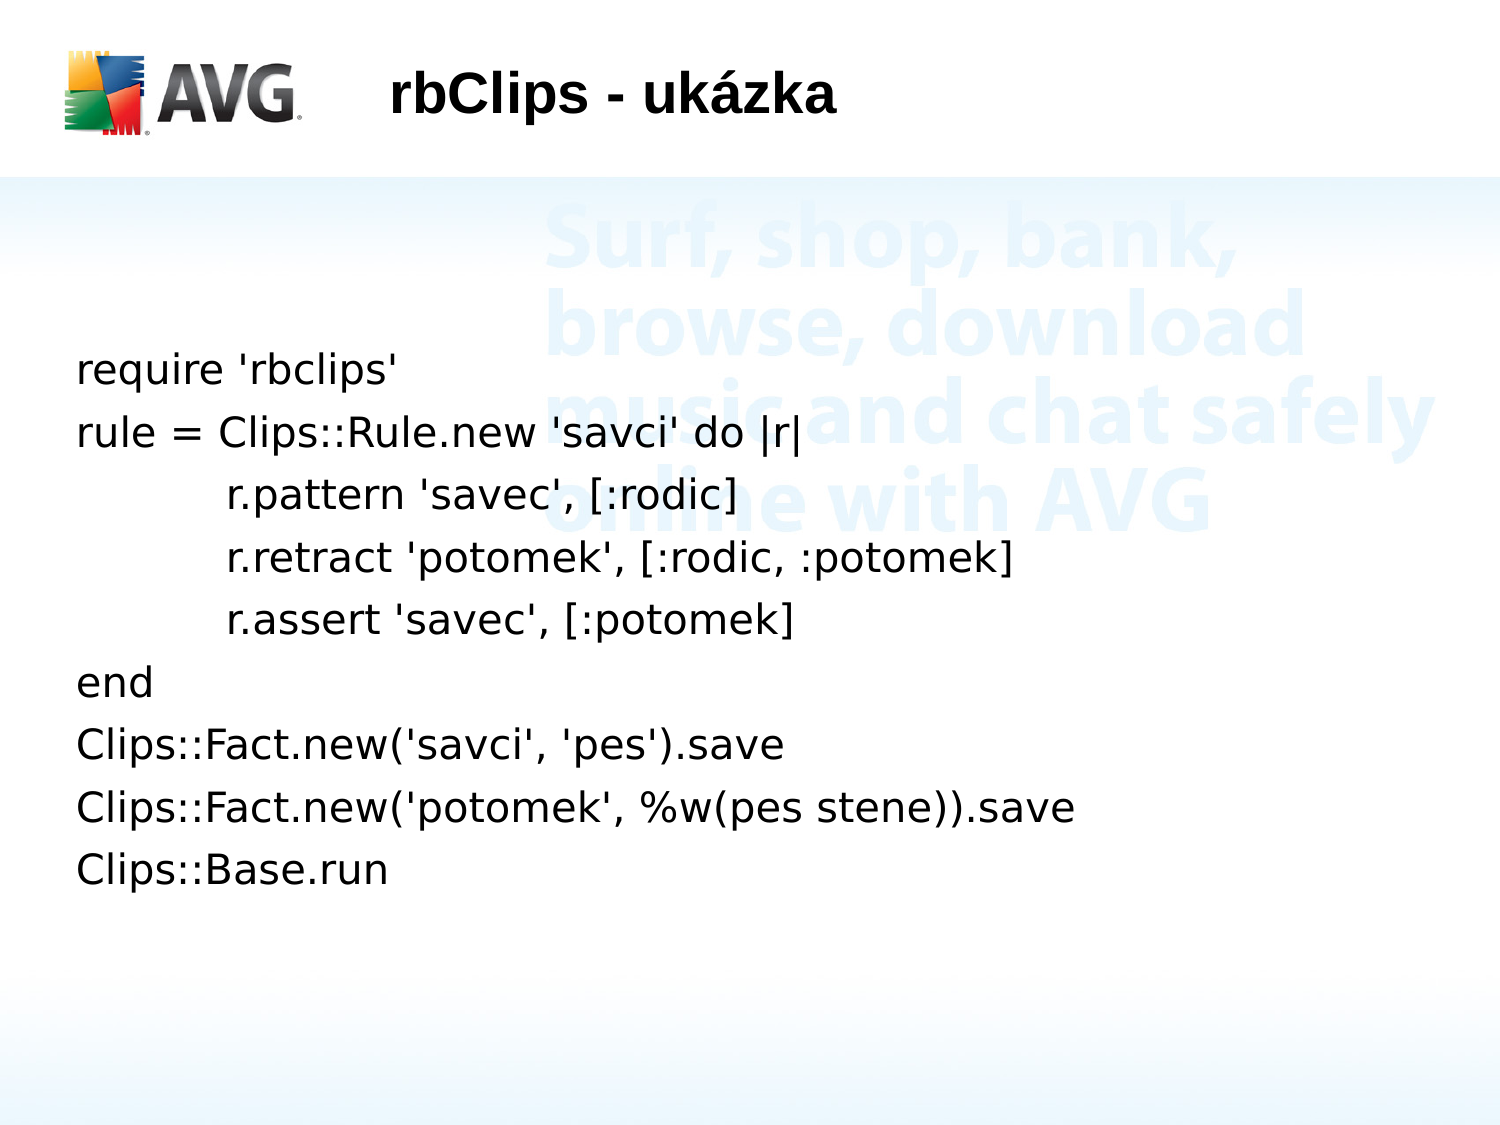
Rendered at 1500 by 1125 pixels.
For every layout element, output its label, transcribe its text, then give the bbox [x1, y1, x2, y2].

subtitle require 'rbclips' rule = Clips::Rule.new 'savci' do |r| r.pattern 'savec', [:rodic] r.retract 'potomek', [:rodic, :potomek] r.assert 'savec', [:potomek] end Clips::Fact.new('savci', 'pes').save Clips::Fact.new('potomek', %w(pes stene)).save Clips::Base.run [75, 224, 1426, 1012]
title rbClips - ukázka [375, 37, 1463, 143]
picture [0, 0, 1500, 1125]
